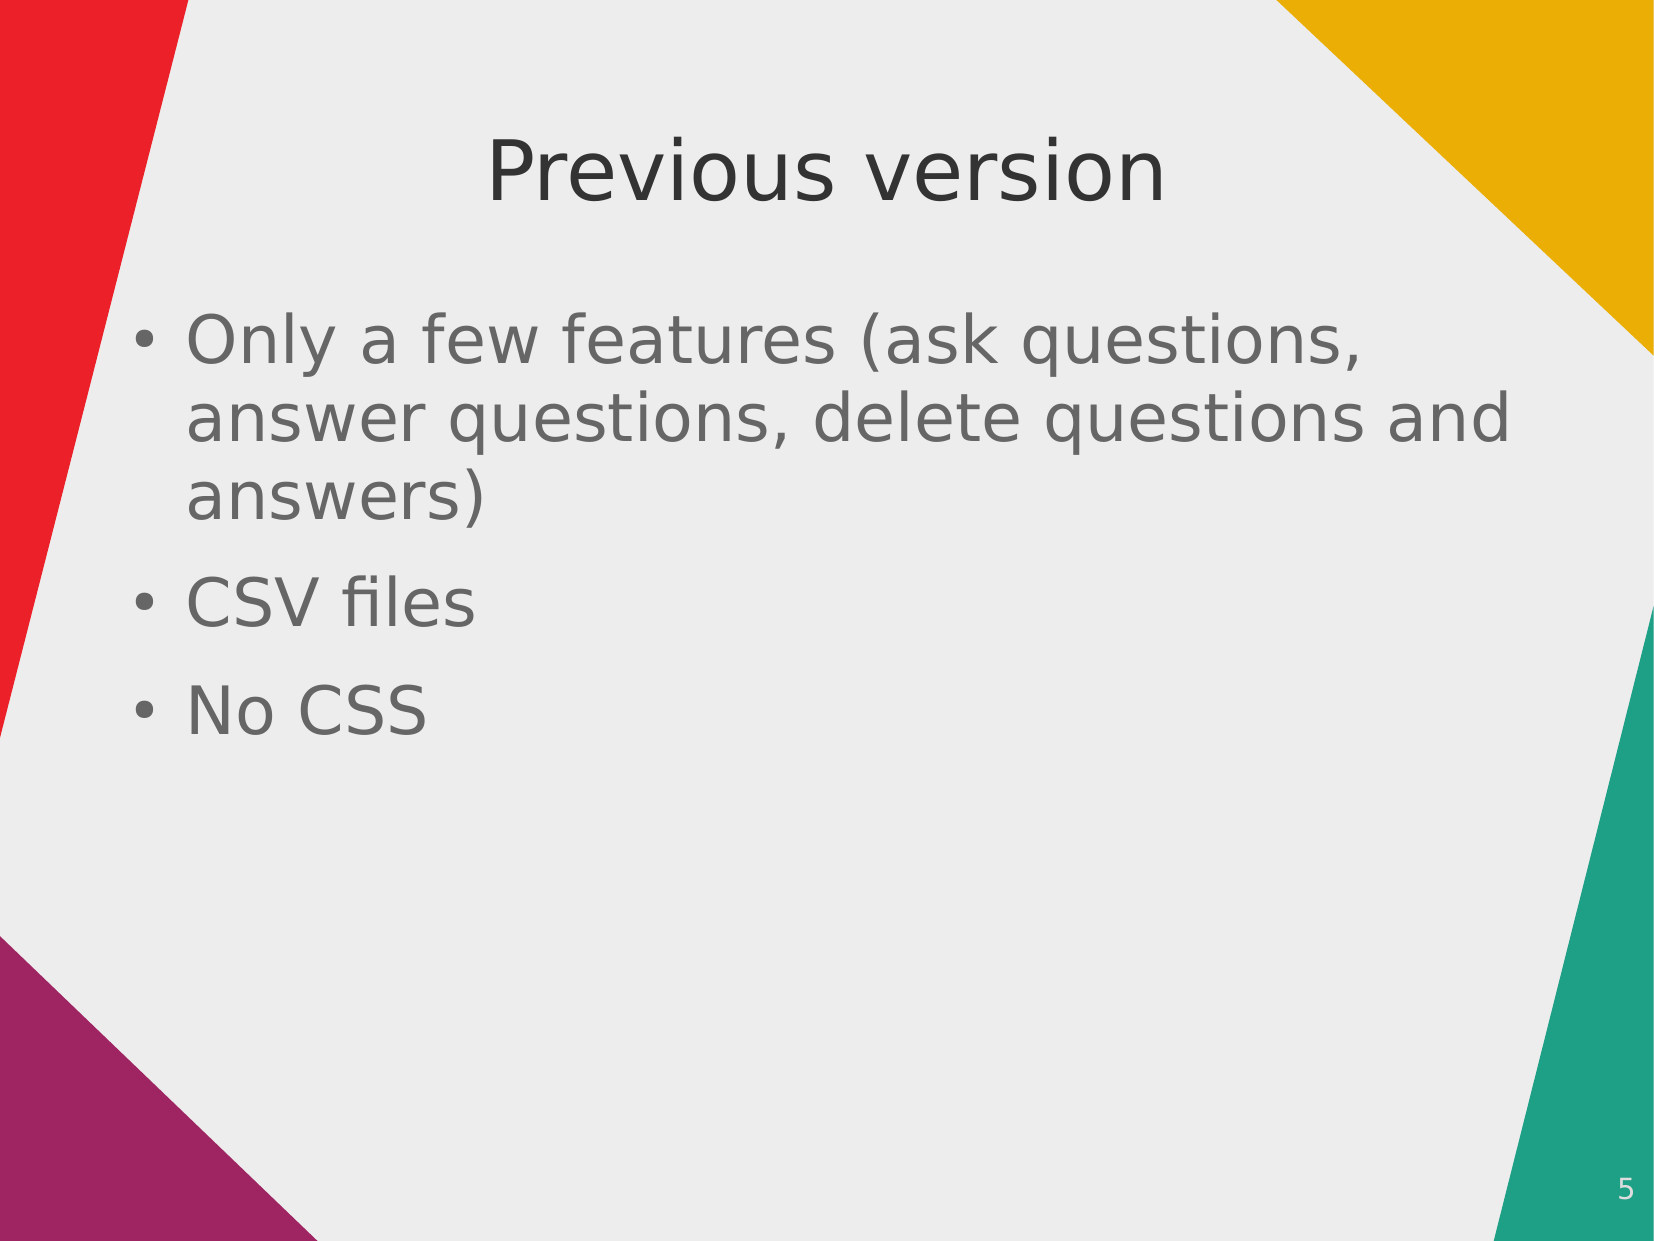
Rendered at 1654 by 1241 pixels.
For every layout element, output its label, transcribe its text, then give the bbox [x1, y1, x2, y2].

title Previous version [114, 73, 1539, 271]
list Only a few features (ask questions, answer questions, delete questions and answers) CSV files No CSS [114, 302, 1539, 1033]
